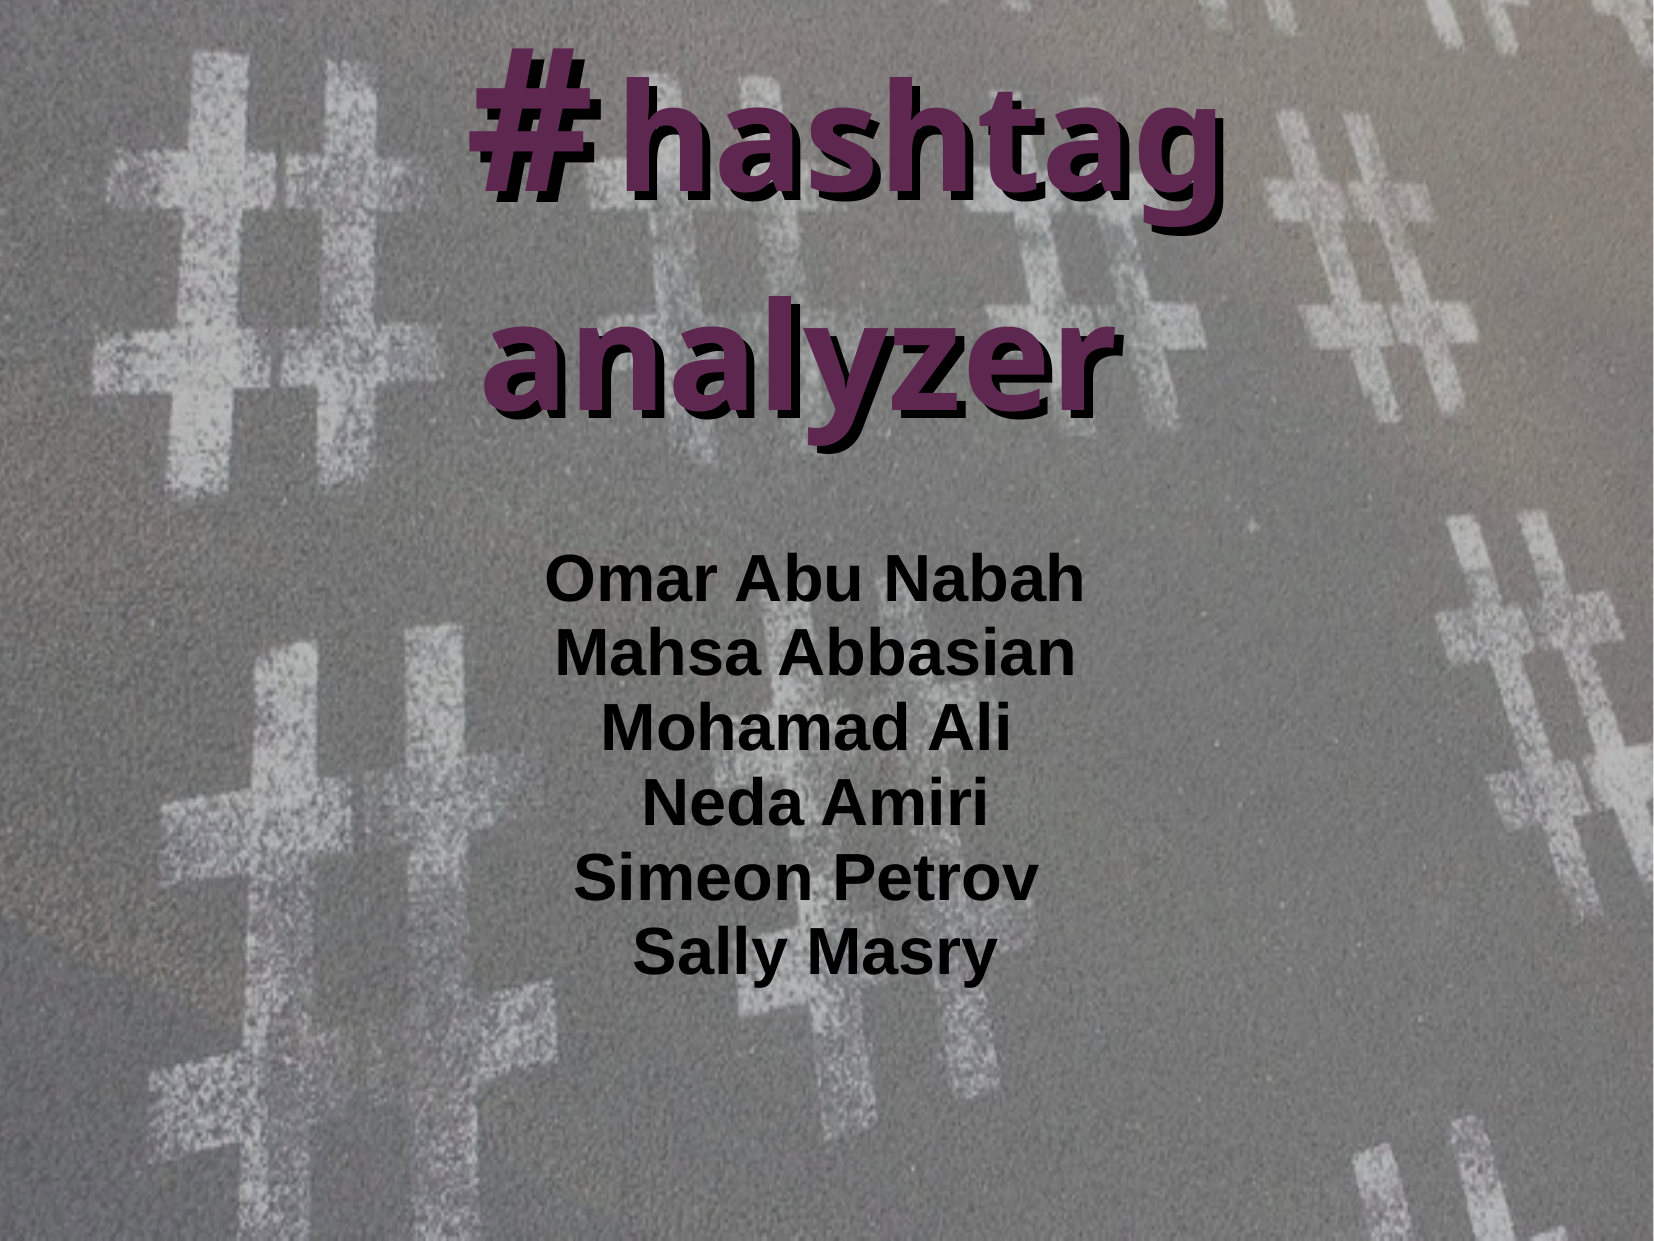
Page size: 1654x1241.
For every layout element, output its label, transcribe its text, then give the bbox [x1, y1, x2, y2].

picture [0, 0, 1654, 1241]
subtitle Omar Abu Nabah Mahsa Abbasian Mohamad Ali Neda Amiri Simeon Petrov Sally Masry [71, 480, 1561, 1200]
title # hashtag analyzer [90, 87, 1591, 345]
